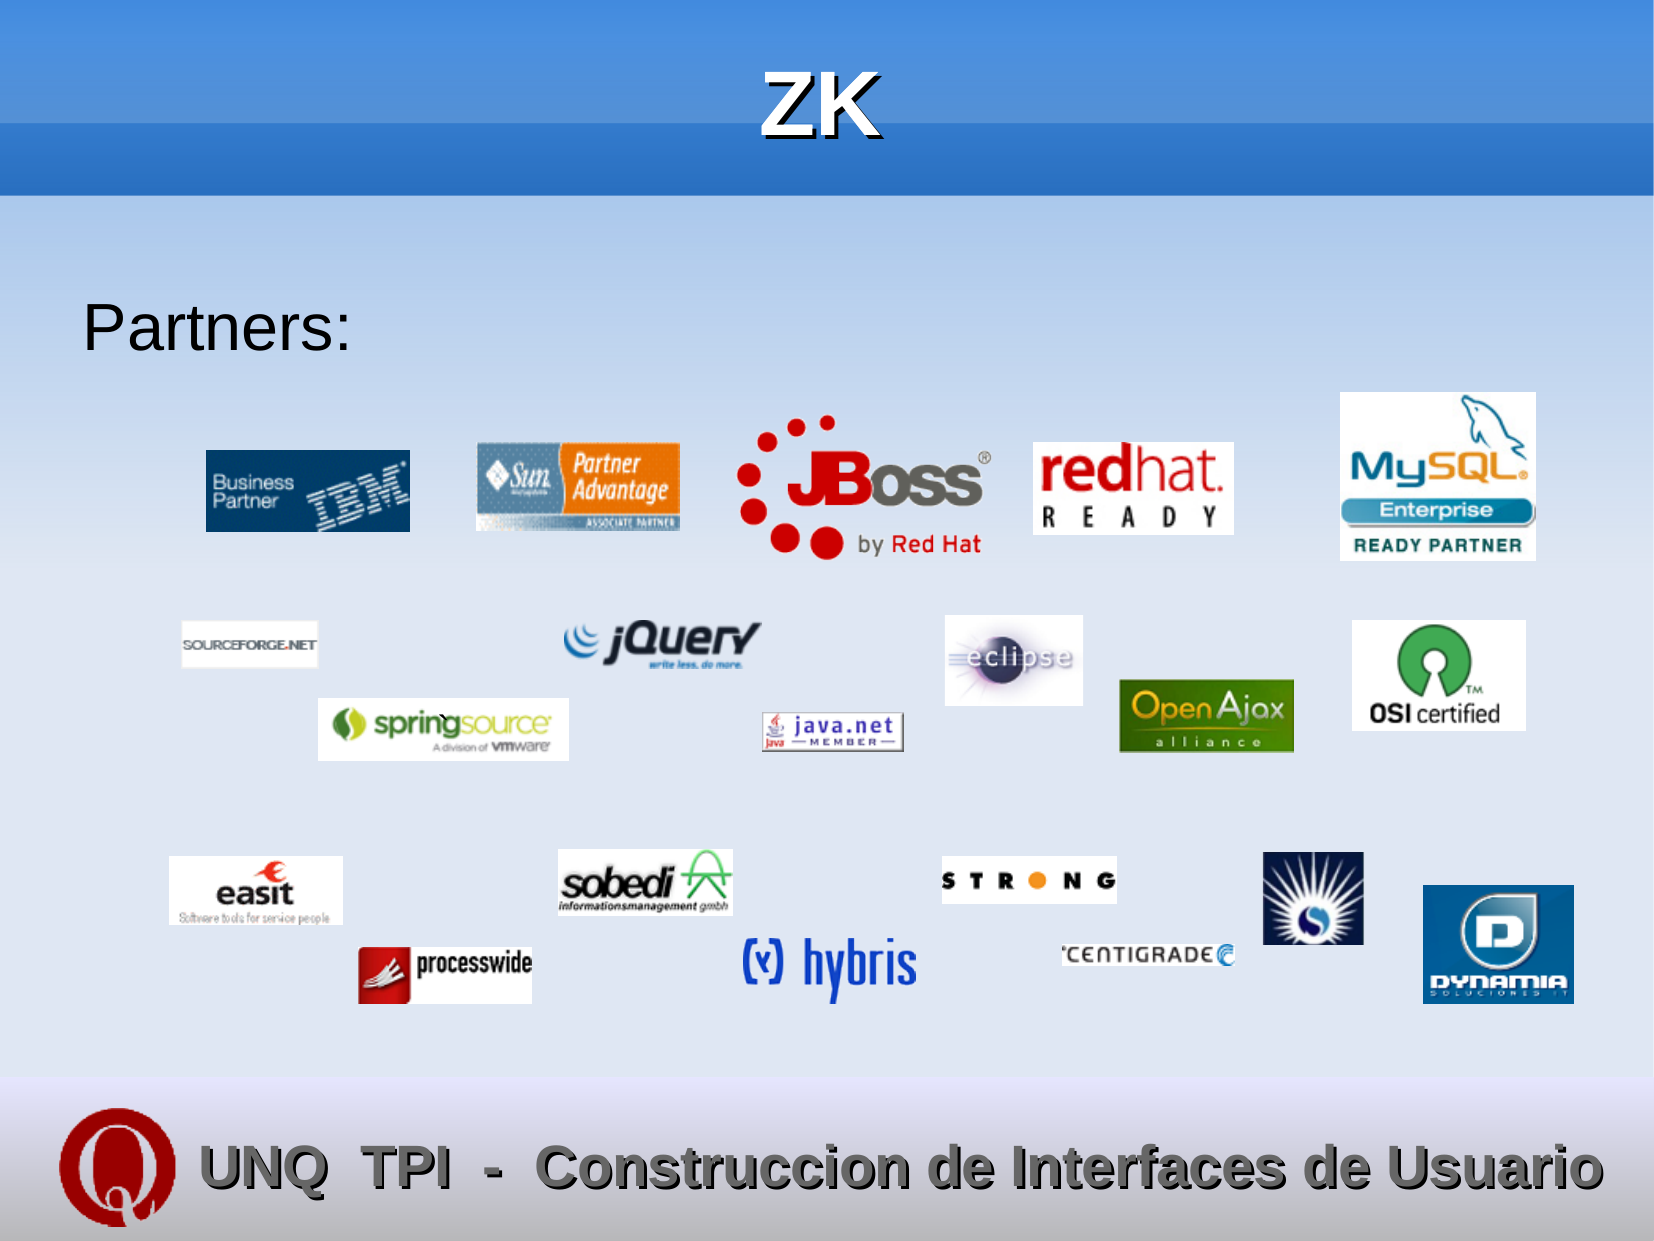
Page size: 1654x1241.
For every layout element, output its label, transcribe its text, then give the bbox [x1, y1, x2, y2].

picture [318, 698, 569, 761]
picture [169, 856, 343, 925]
title ZK [76, 0, 1566, 208]
picture [0, 0, 1654, 1077]
picture [697, 413, 1234, 562]
picture [181, 620, 319, 669]
picture [59, 1108, 178, 1227]
picture [762, 712, 904, 752]
picture [206, 450, 410, 532]
picture [1352, 620, 1526, 731]
picture [558, 849, 733, 916]
picture [358, 947, 532, 1004]
picture [1119, 679, 1294, 753]
picture [944, 615, 1084, 706]
picture [1340, 392, 1536, 562]
title UNQ TPI - Construccion de Interfaces de Usuario [0, 1077, 1654, 1241]
picture [1062, 944, 1235, 966]
picture [564, 620, 762, 669]
picture [743, 938, 916, 1004]
picture [942, 856, 1117, 904]
picture [476, 442, 680, 531]
list Partners: [82, 290, 1571, 1077]
picture [1262, 852, 1365, 945]
